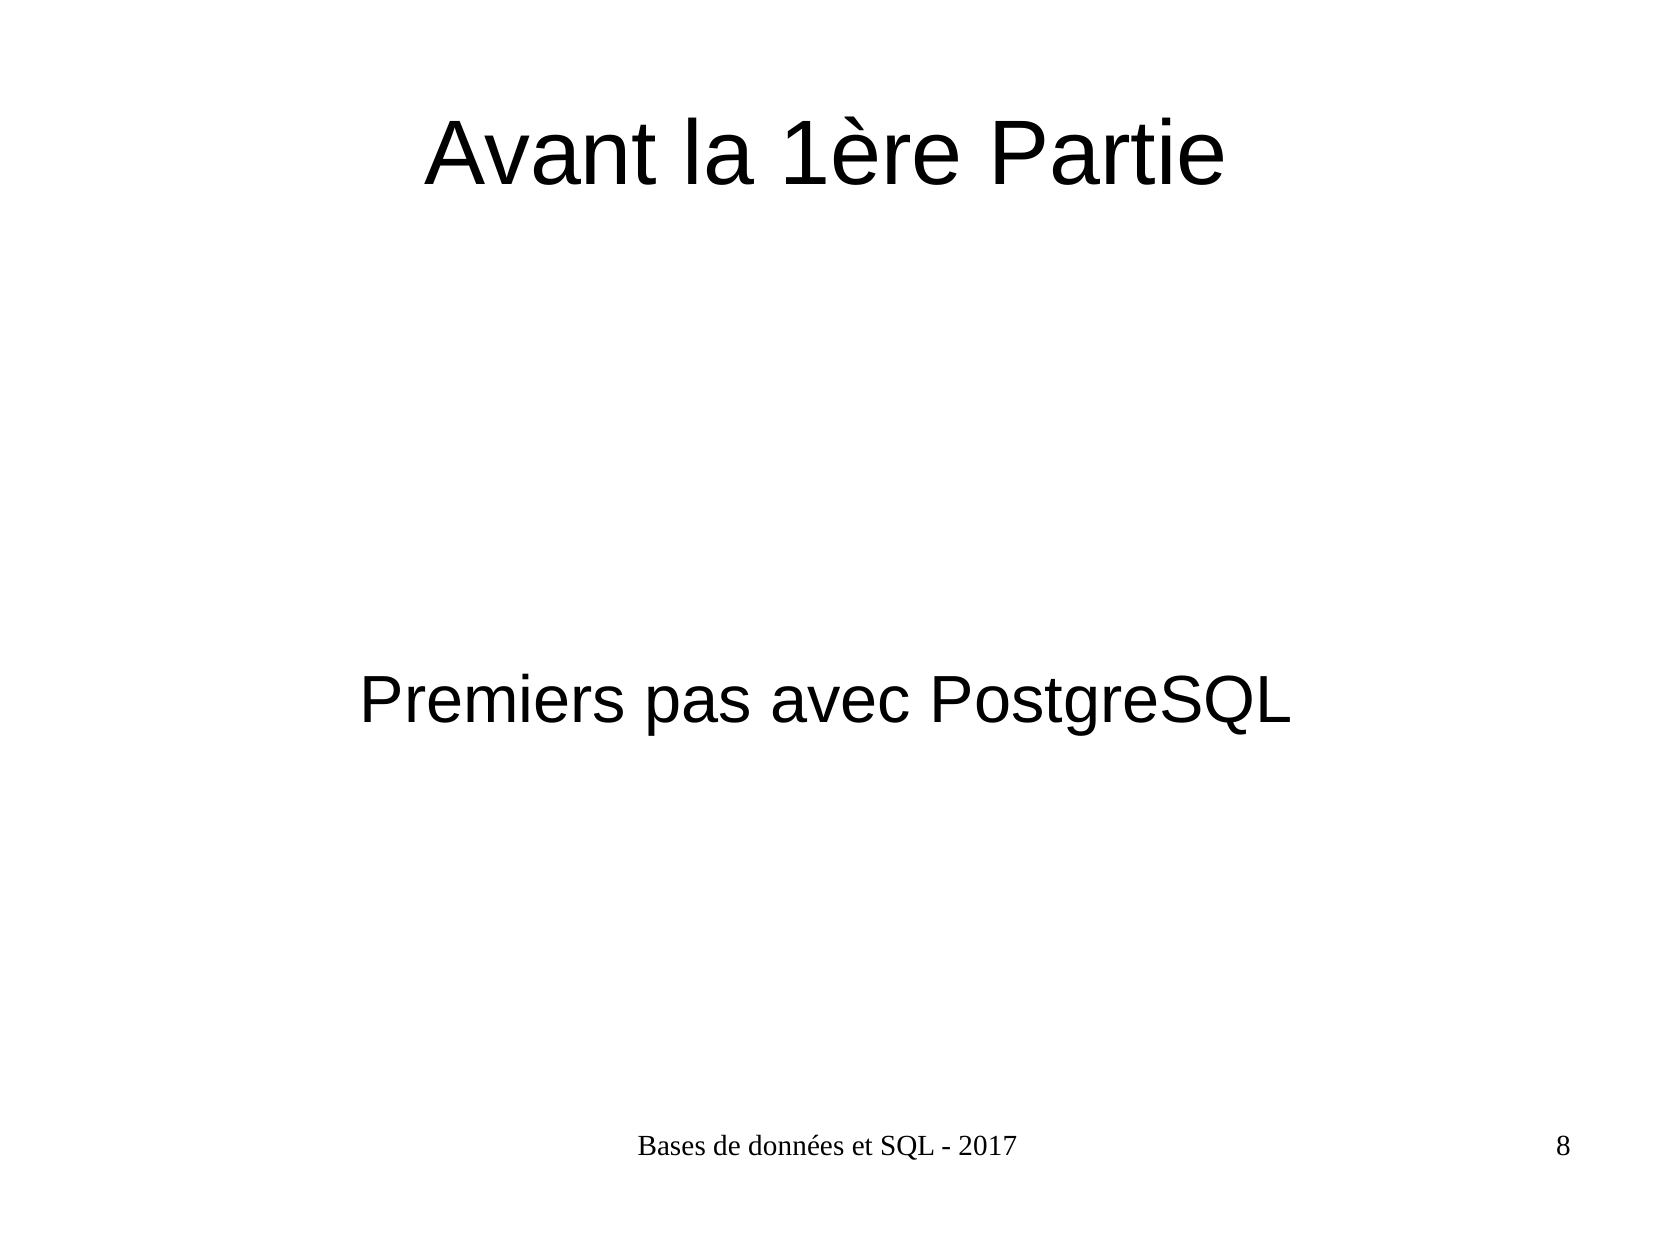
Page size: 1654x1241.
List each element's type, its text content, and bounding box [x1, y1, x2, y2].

subtitle Premiers pas avec PostgreSQL [82, 297, 1571, 1102]
title Avant la 1ère Partie [82, 56, 1571, 250]
